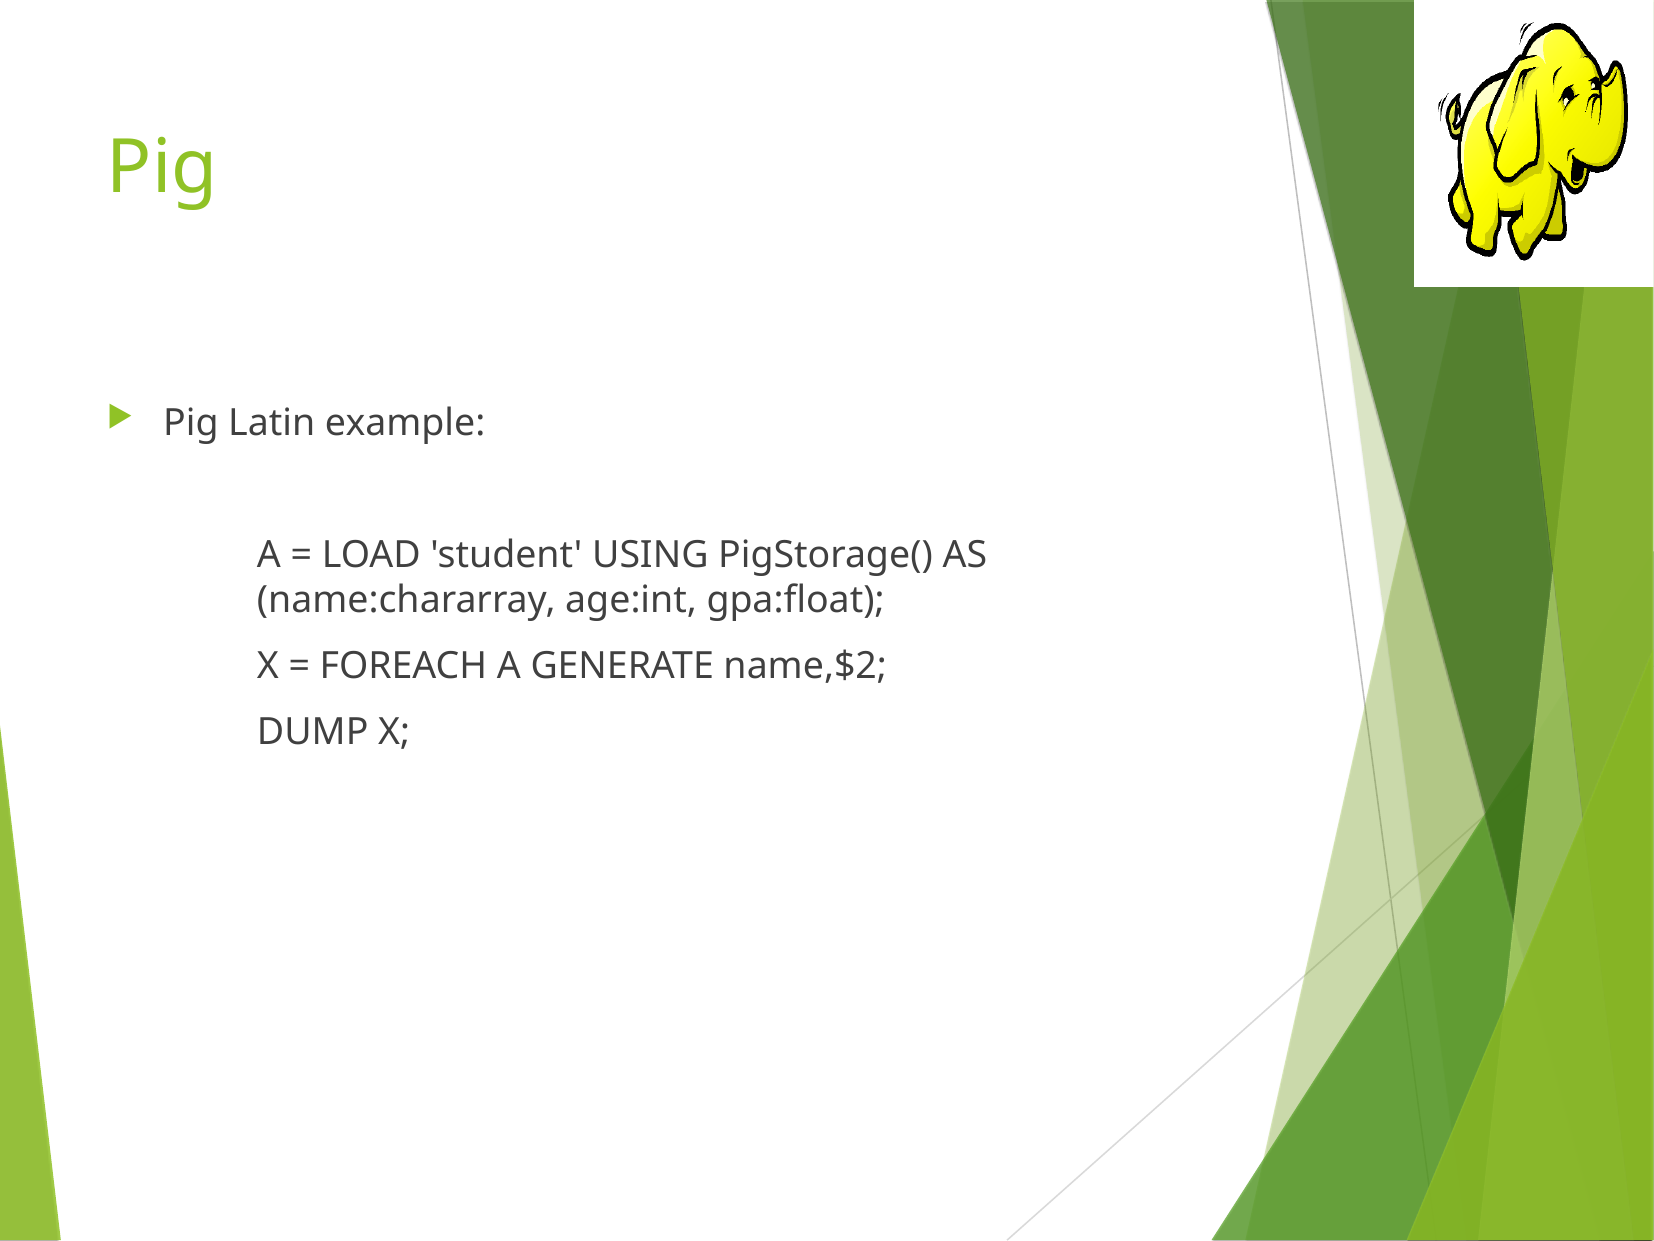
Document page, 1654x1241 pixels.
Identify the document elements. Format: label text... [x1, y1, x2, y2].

list Pig Latin example: A = LOAD 'student' USING PigStorage() AS (name:chararray, age:int, gpa:float); X = FOREACH A GENERATE name,$2; DUMP X; [91, 390, 1258, 1093]
picture [1414, 0, 1654, 287]
title Pig [91, 110, 1258, 349]
